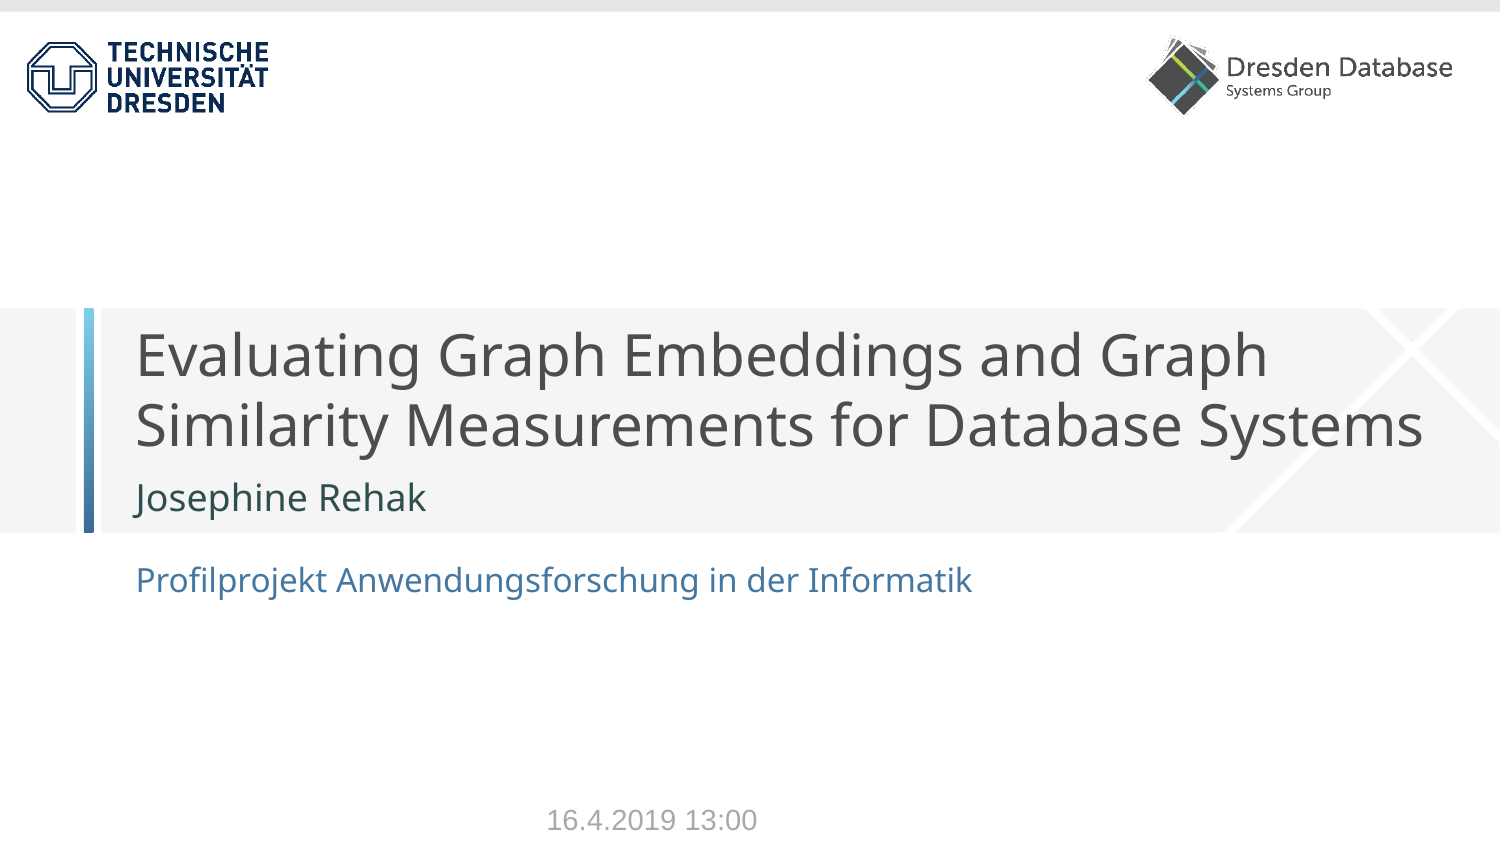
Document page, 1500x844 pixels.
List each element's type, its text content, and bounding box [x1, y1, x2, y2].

picture [1145, 35, 1453, 118]
subtitle Josephine Rehak Profilprojekt Anwendungsforschung in der Informatik [120, 466, 1243, 520]
title Evaluating Graph Embeddings and Graph Similarity Measurements for Database Systems [121, 329, 1477, 448]
picture [26, 41, 268, 113]
text_box 16.4.2019 13:00 [531, 796, 898, 844]
